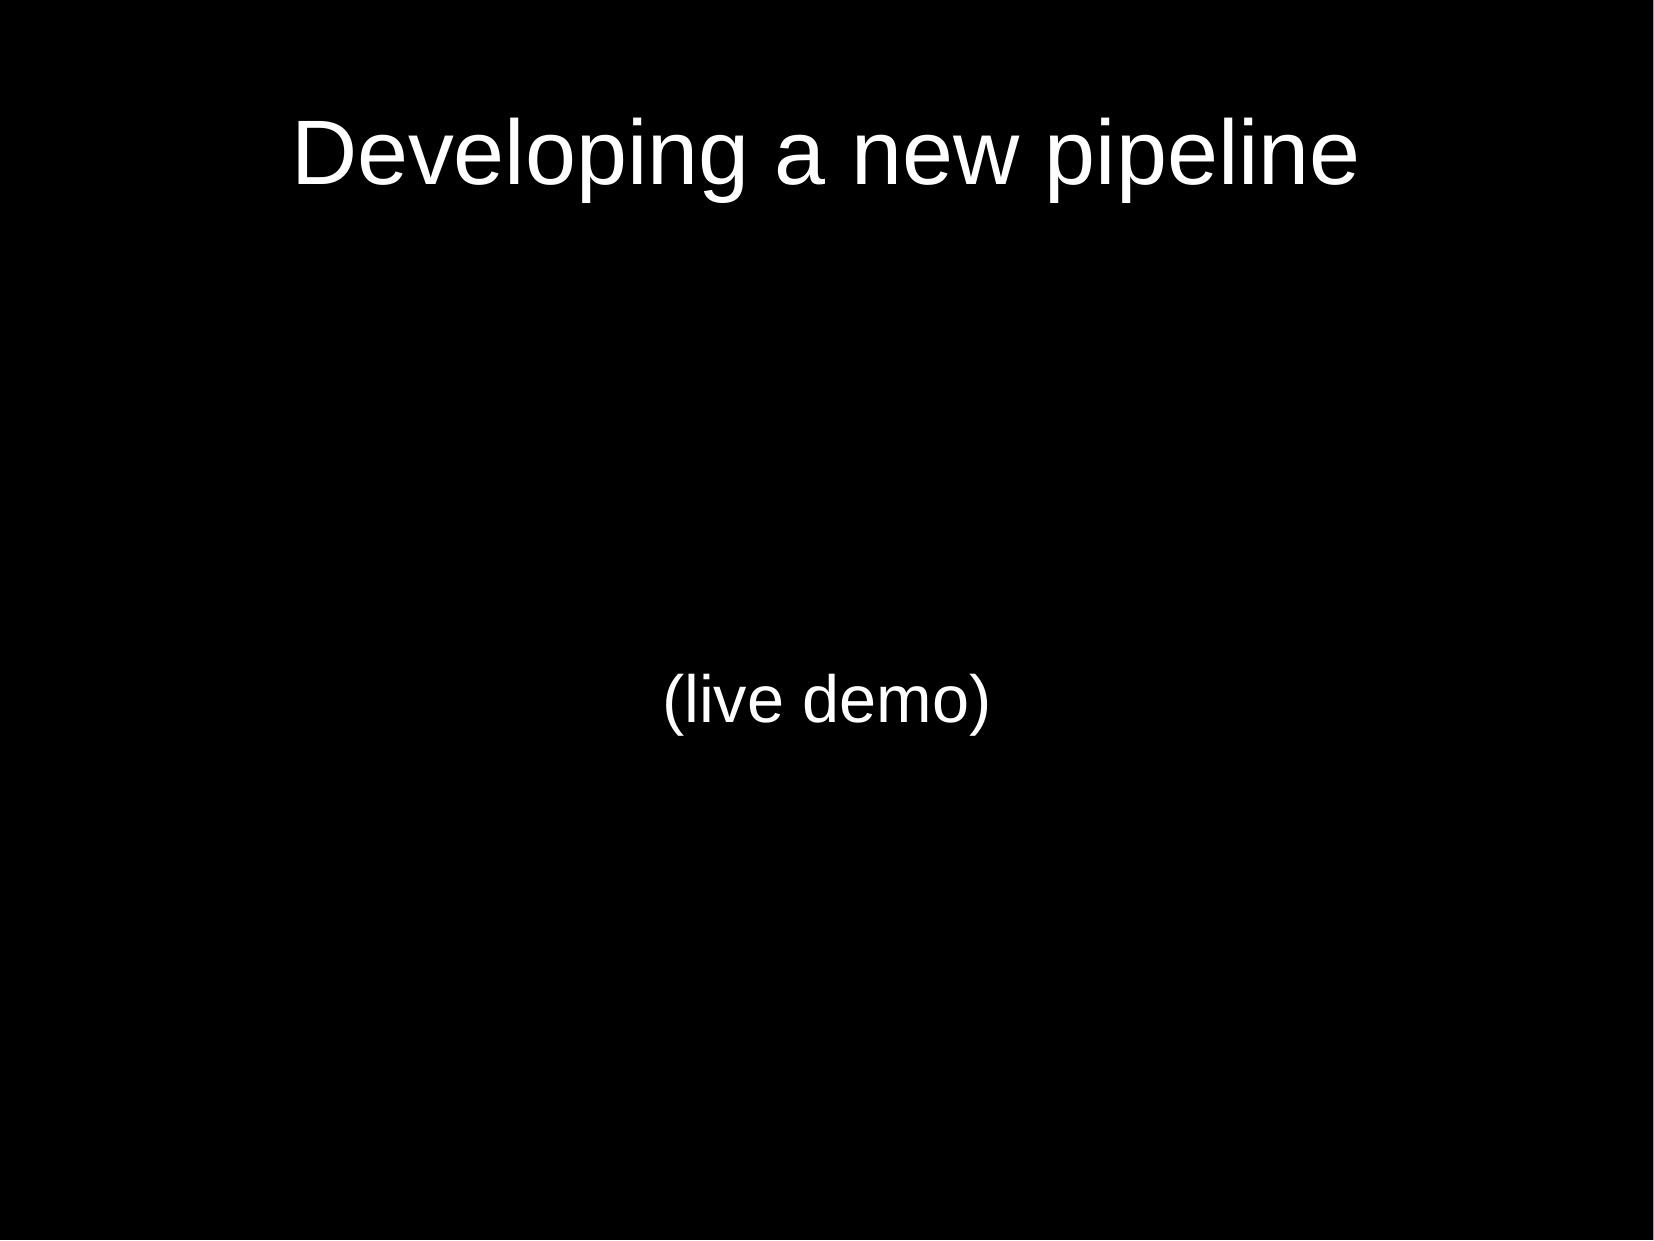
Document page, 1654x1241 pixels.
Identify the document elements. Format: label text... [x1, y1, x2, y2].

title Developing a new pipeline [82, 49, 1571, 257]
subtitle (live demo) [82, 297, 1571, 1102]
